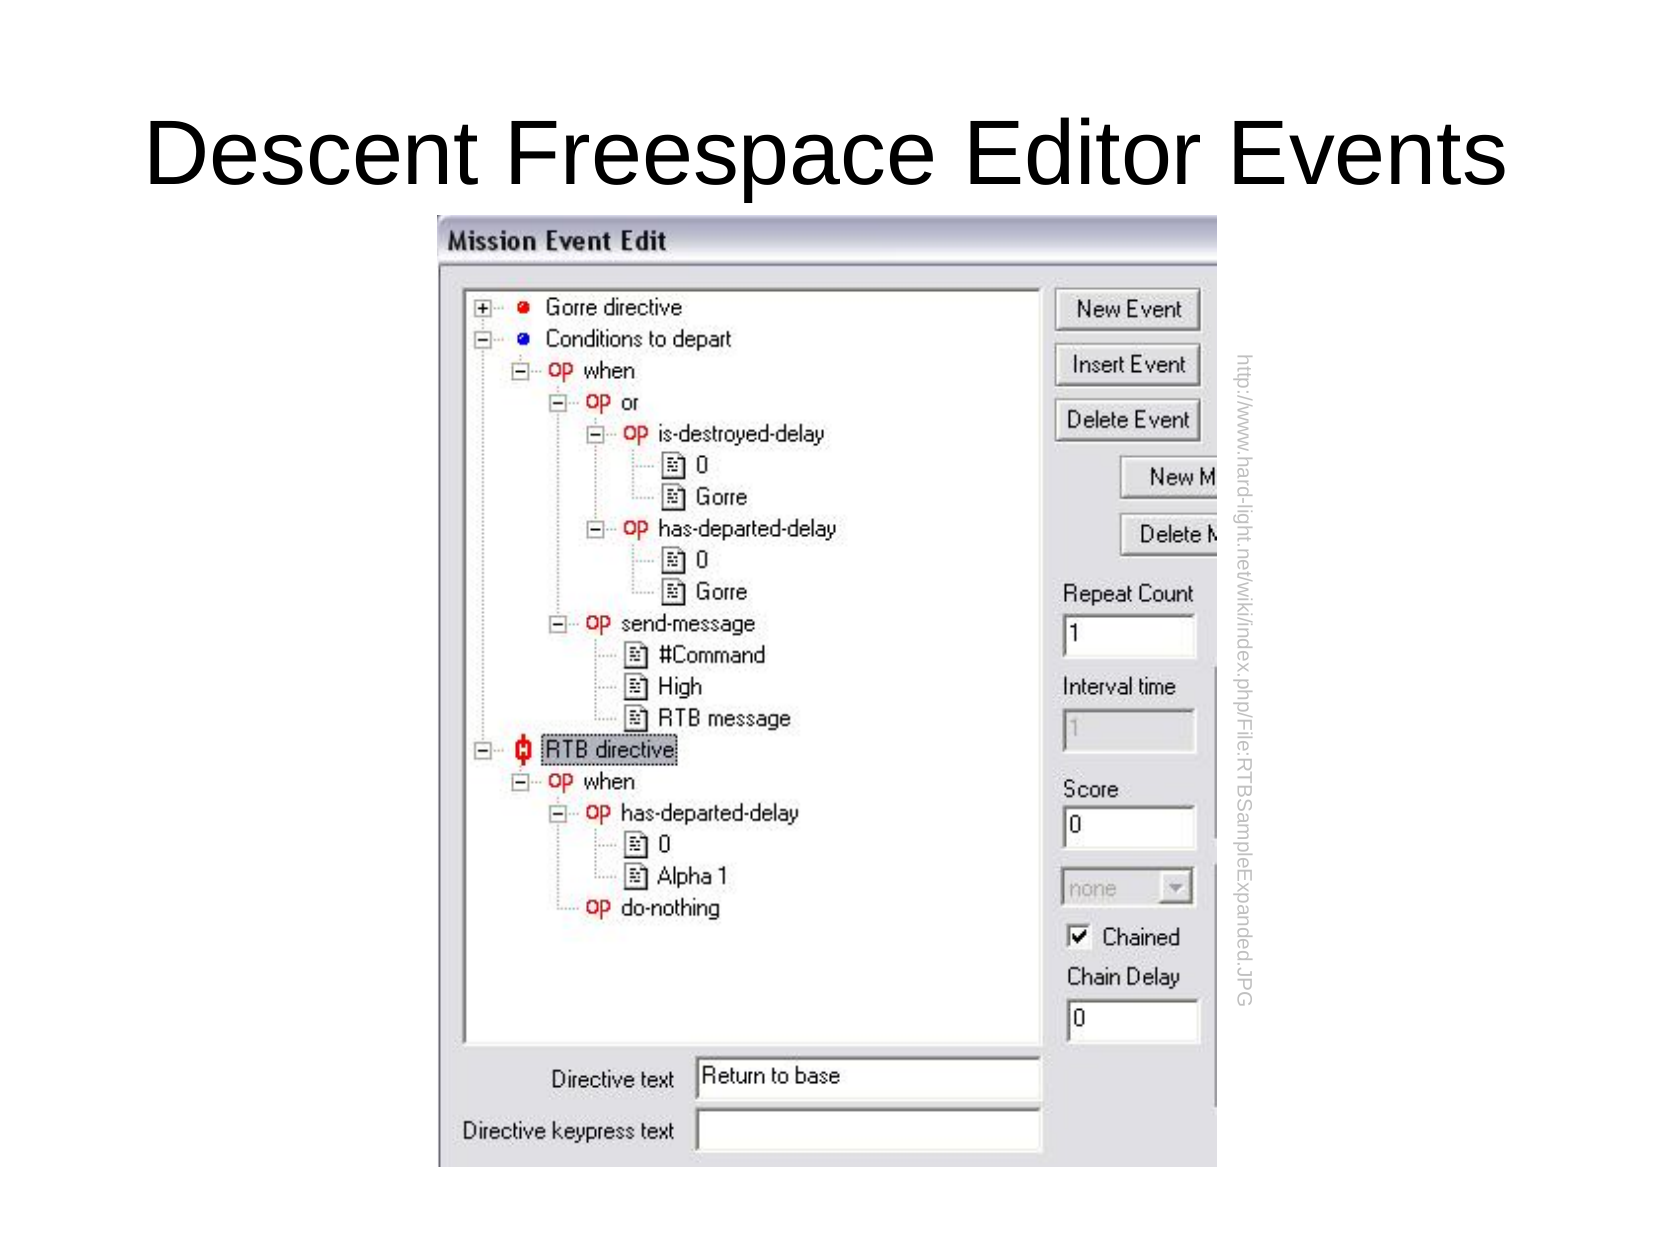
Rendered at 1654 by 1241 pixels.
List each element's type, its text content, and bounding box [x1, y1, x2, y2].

text_box http://www.hard-light.net/wiki/index.php/File:RTBSampleExpanded.JPG [1225, 340, 1264, 1028]
picture [437, 215, 1217, 1167]
title Descent Freespace Editor Events [82, 49, 1571, 257]
